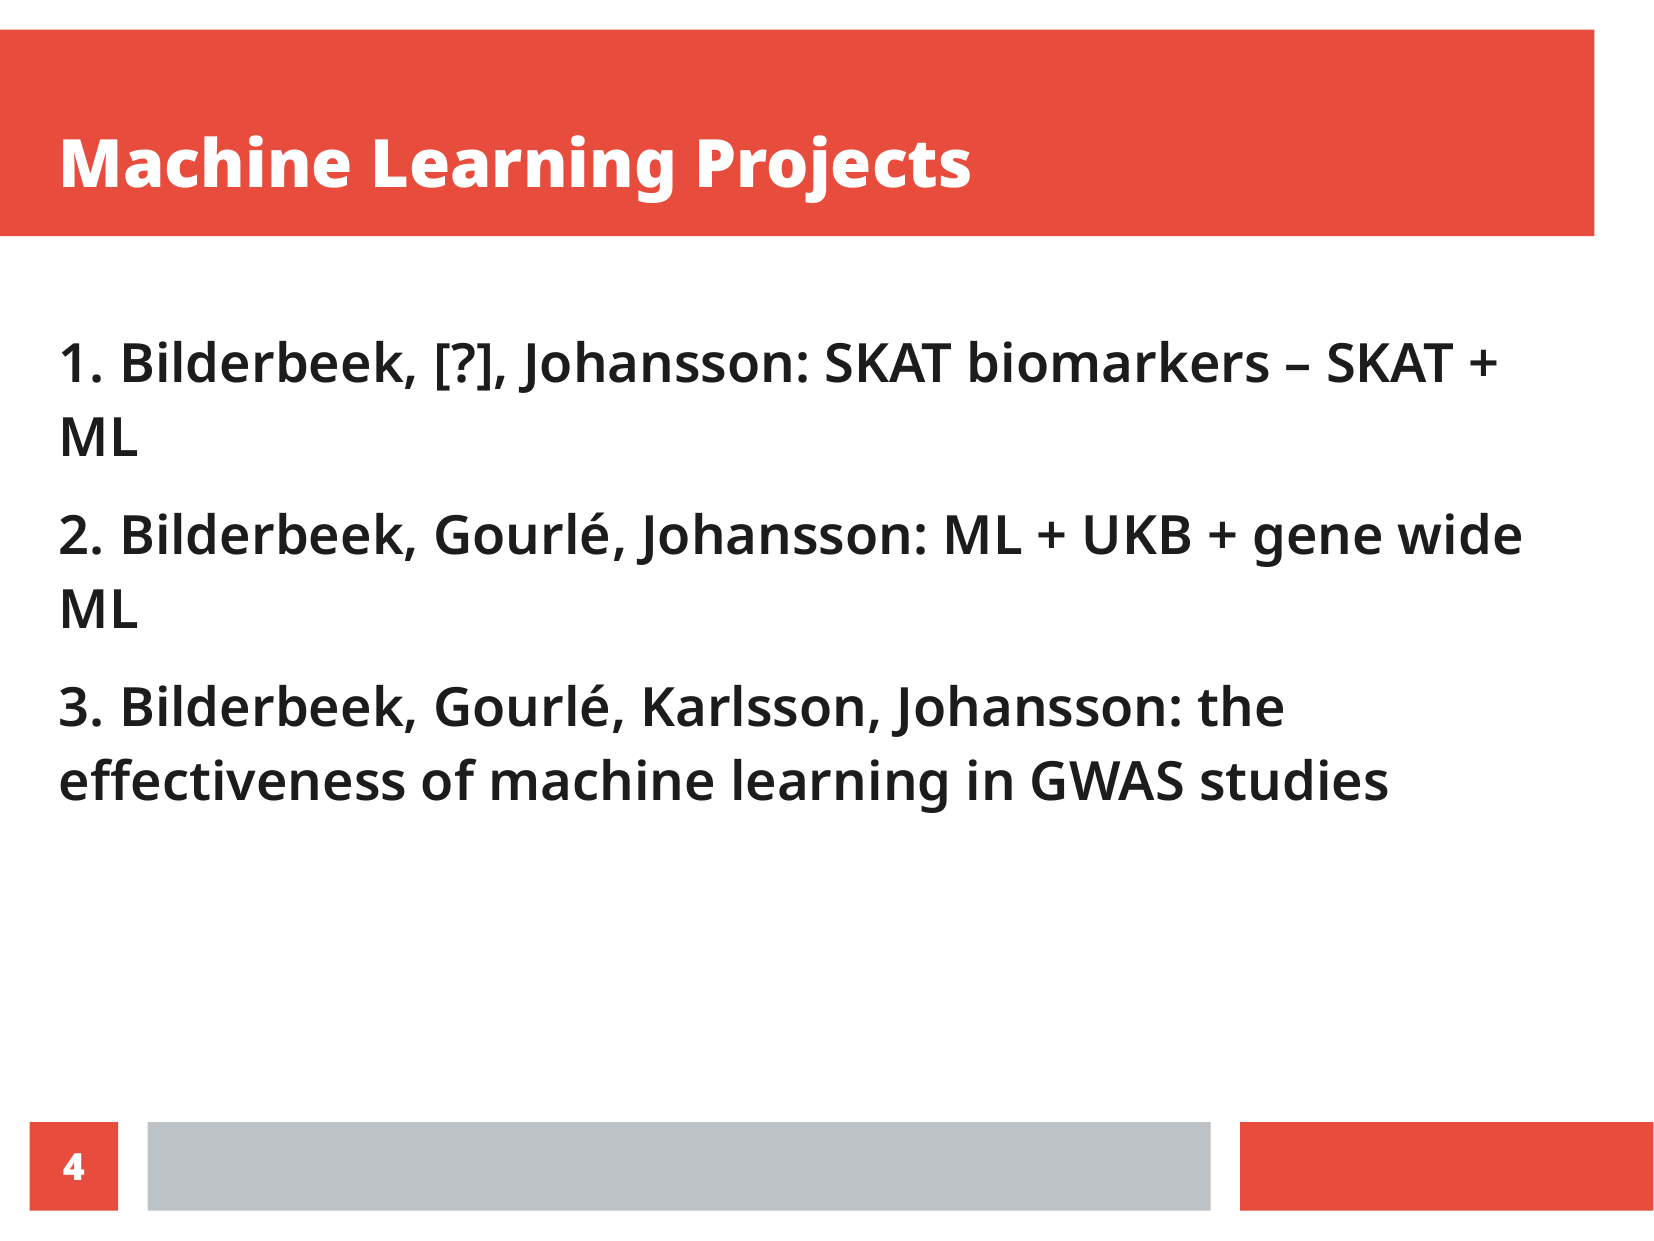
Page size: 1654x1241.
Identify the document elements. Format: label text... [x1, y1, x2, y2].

list 1. Bilderbeek, [?], Johansson: SKAT biomarkers – SKAT + ML 2. Bilderbeek, Gourlé, Johansson: ML + UKB + gene wide ML 3. Bilderbeek, Gourlé, Karlsson, Johansson: the effectiveness of machine learning in GWAS studies [59, 324, 1565, 1093]
title Machine Learning Projects [59, 59, 1595, 207]
